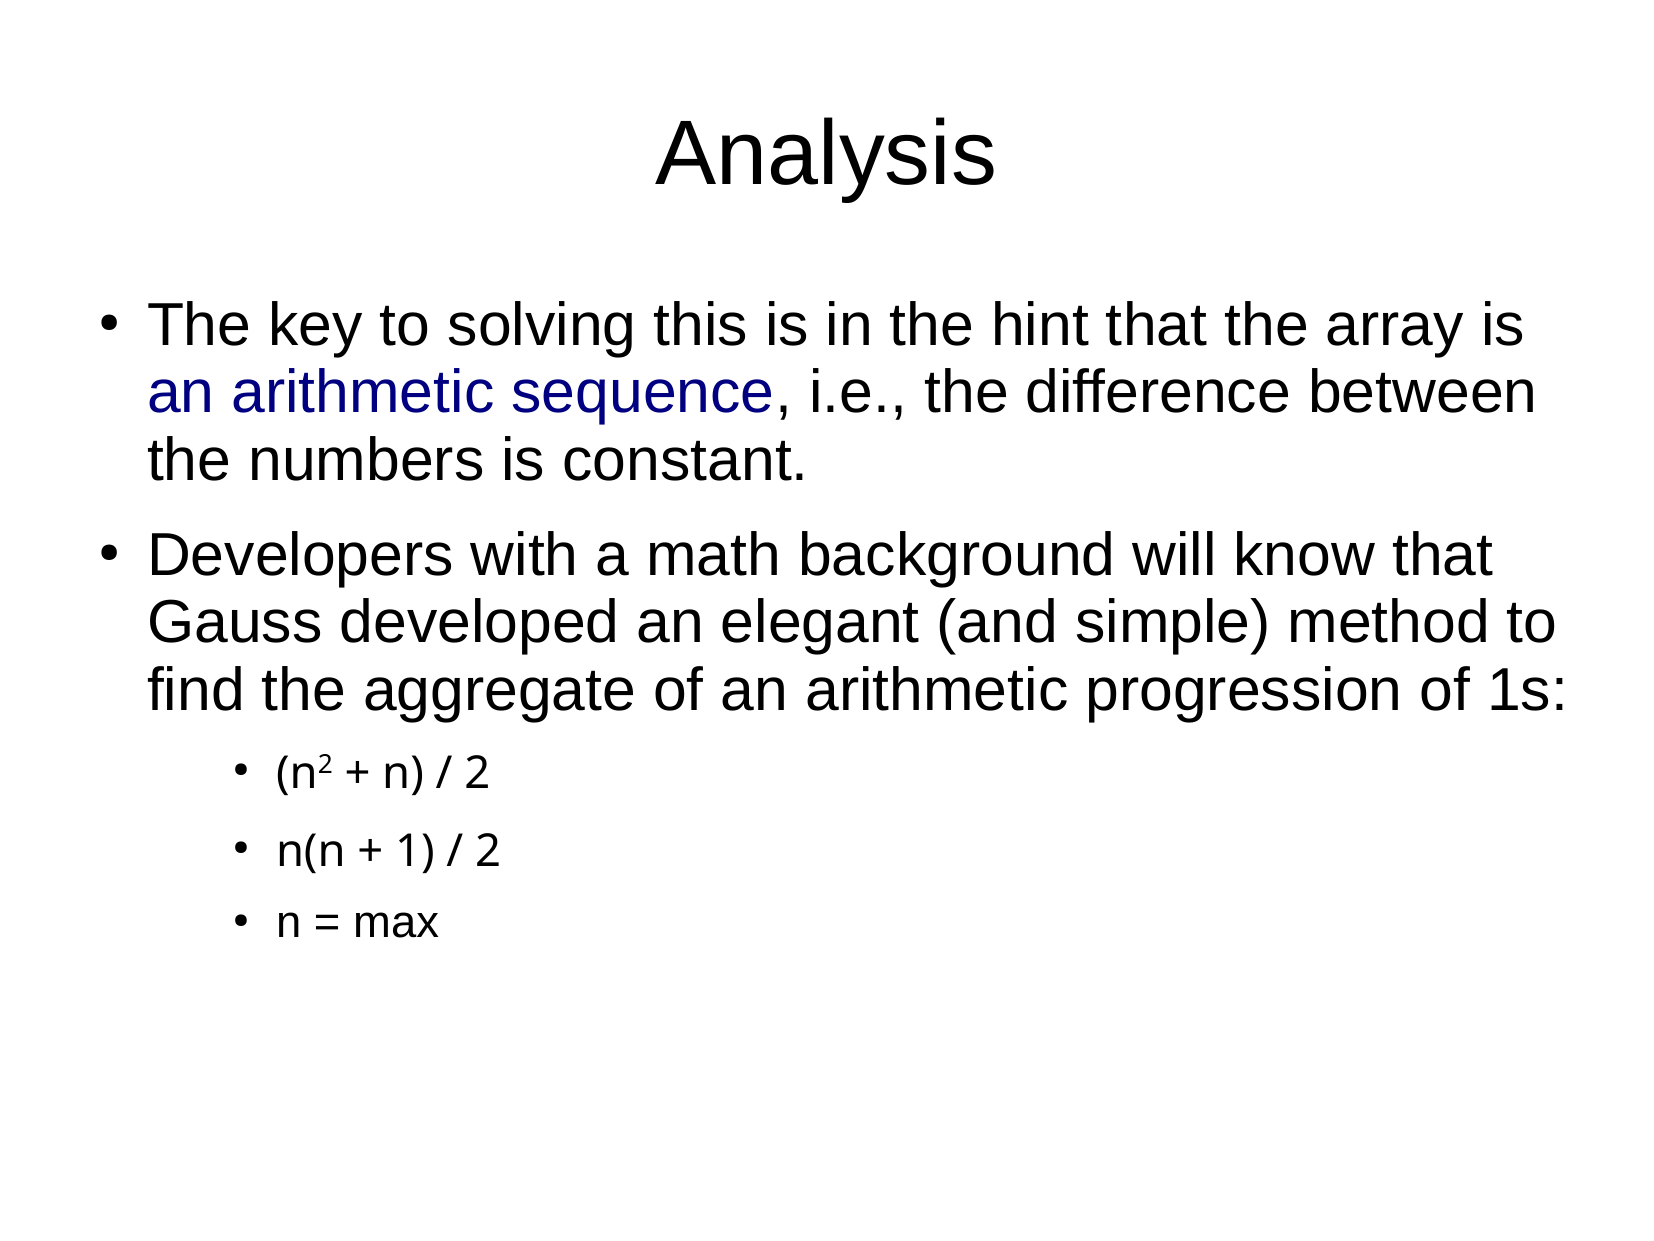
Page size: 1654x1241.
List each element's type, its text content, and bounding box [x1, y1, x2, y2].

title Analysis [82, 49, 1571, 257]
list The key to solving this is in the hint that the array is an arithmetic sequence, i.e., the difference between the numbers is constant. Developers with a math background will know that Gauss developed an elegant (and simple) method to find the aggregate of an arithmetic progression of 1s: (n2 + n) / 2 n(n + 1) / 2 n = max [82, 290, 1571, 1010]
